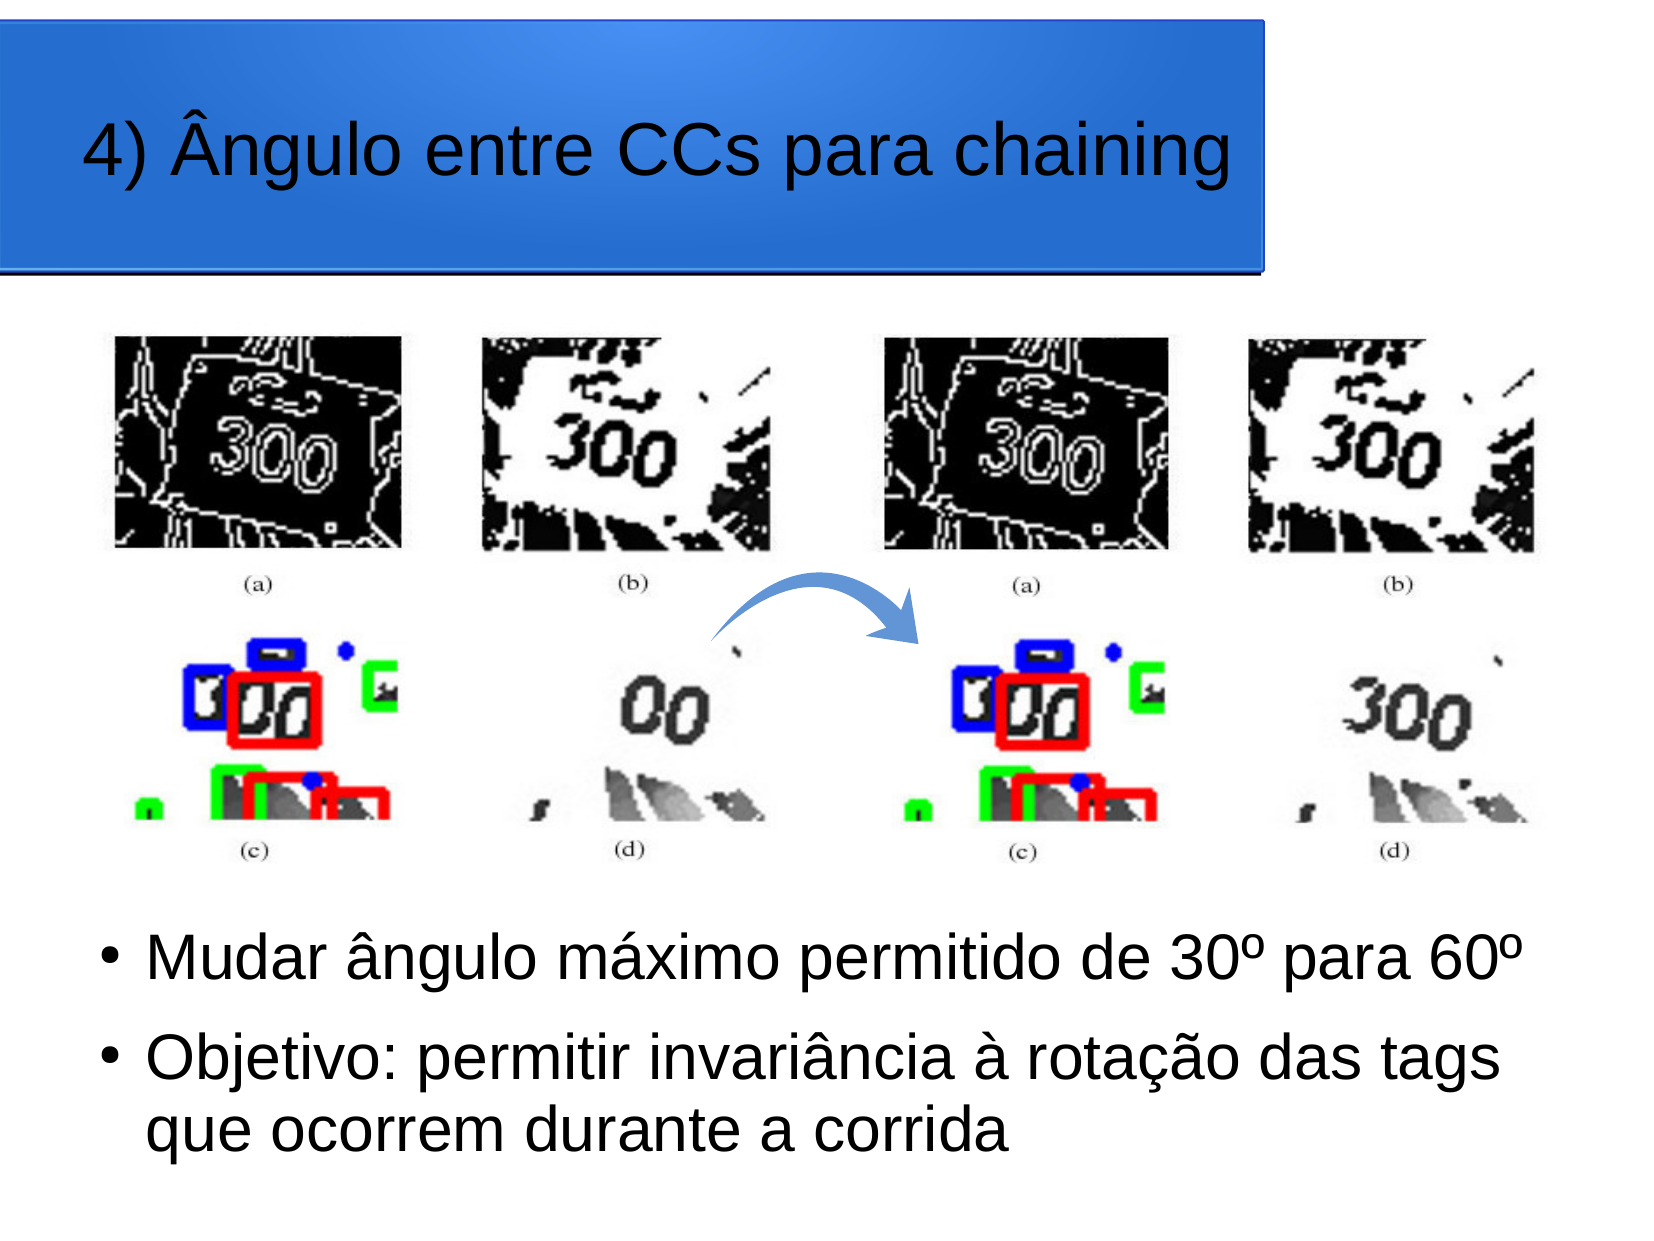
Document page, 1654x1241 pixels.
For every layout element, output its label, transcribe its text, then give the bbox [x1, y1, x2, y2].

title 4) Ângulo entre CCs para chaining [82, 47, 1235, 252]
picture [82, 299, 1571, 898]
list Mudar ângulo máximo permitido de 30º para 60º Objetivo: permitir invariância à rotação das tags que ocorrem durante a corrida [82, 921, 1571, 1229]
